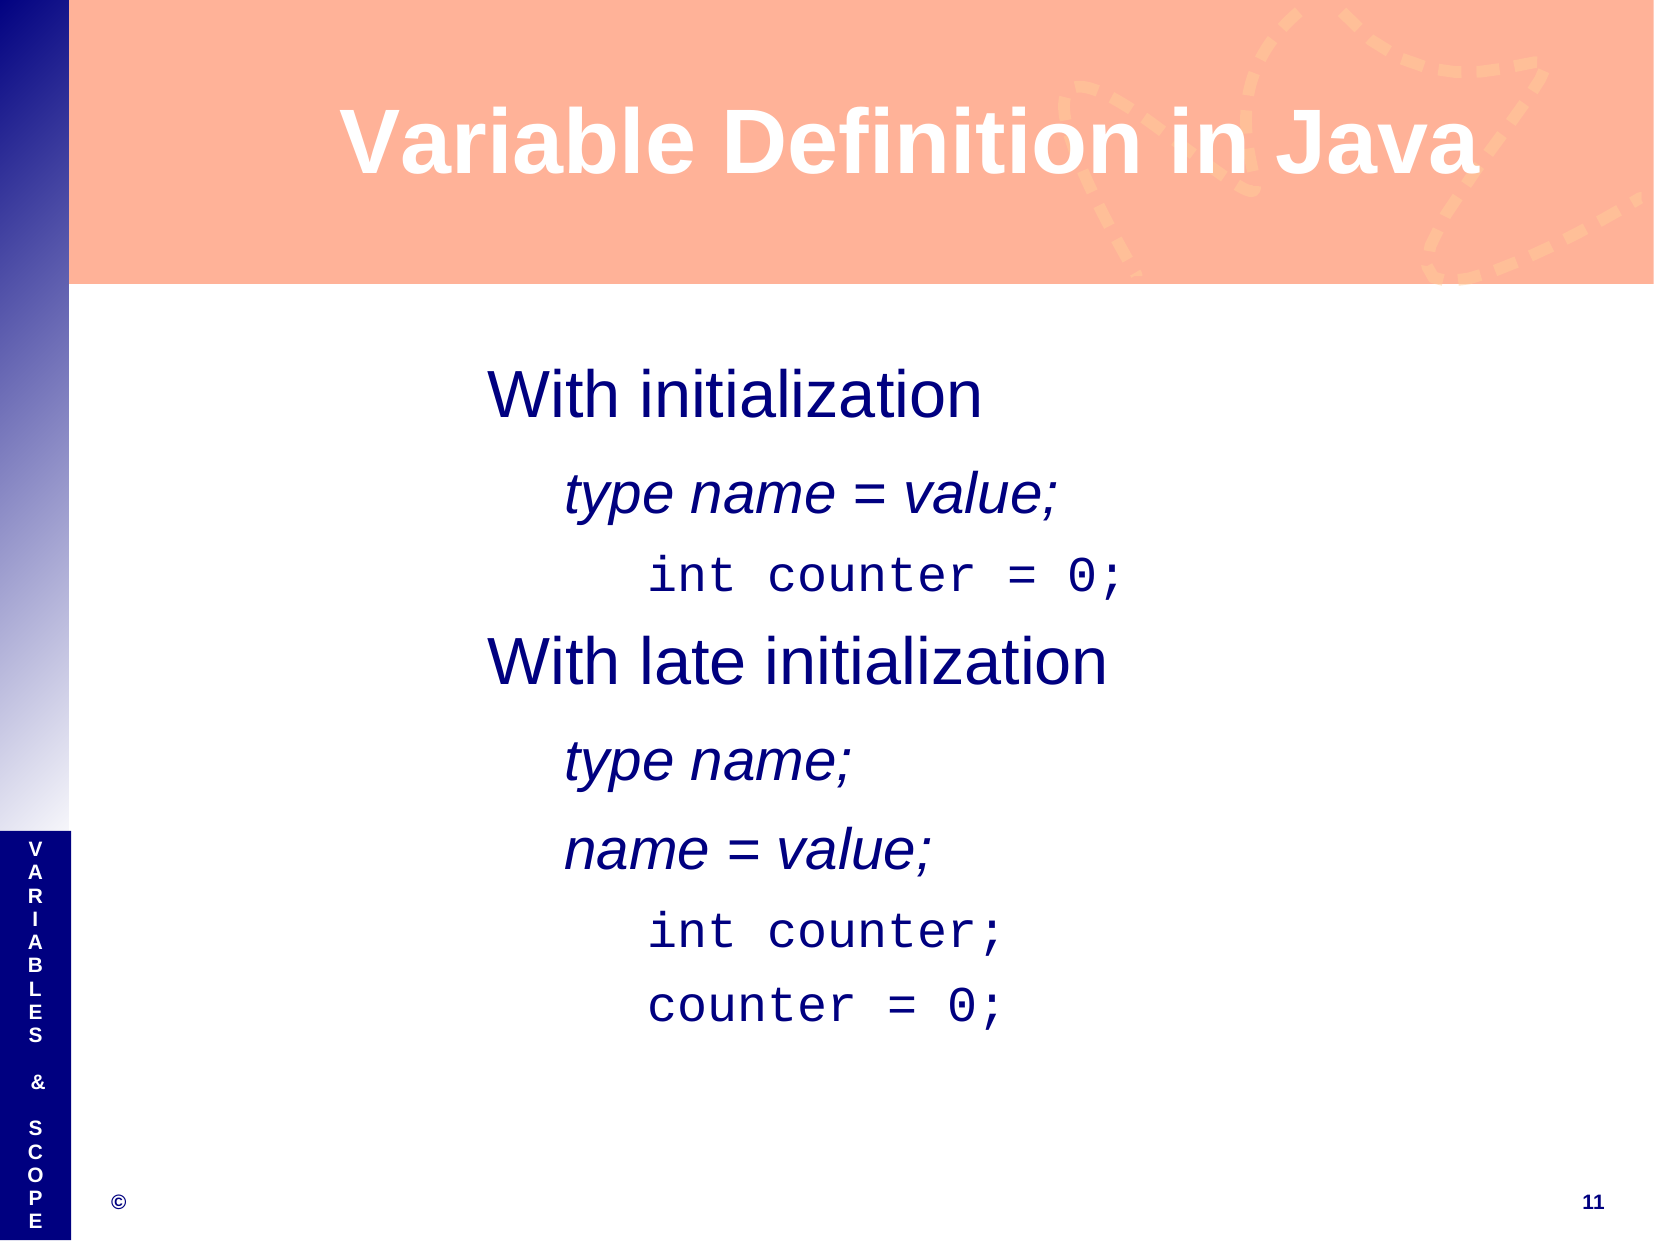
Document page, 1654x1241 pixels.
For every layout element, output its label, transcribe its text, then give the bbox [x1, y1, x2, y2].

list With initialization type name = value; int counter = 0; With late initialization type name; name = value; int counter; counter = 0; [469, 356, 1243, 1138]
title Variable Definition in Java [204, 37, 1617, 246]
text_box V A R I A B L E S & S C O P E [0, 830, 71, 1241]
